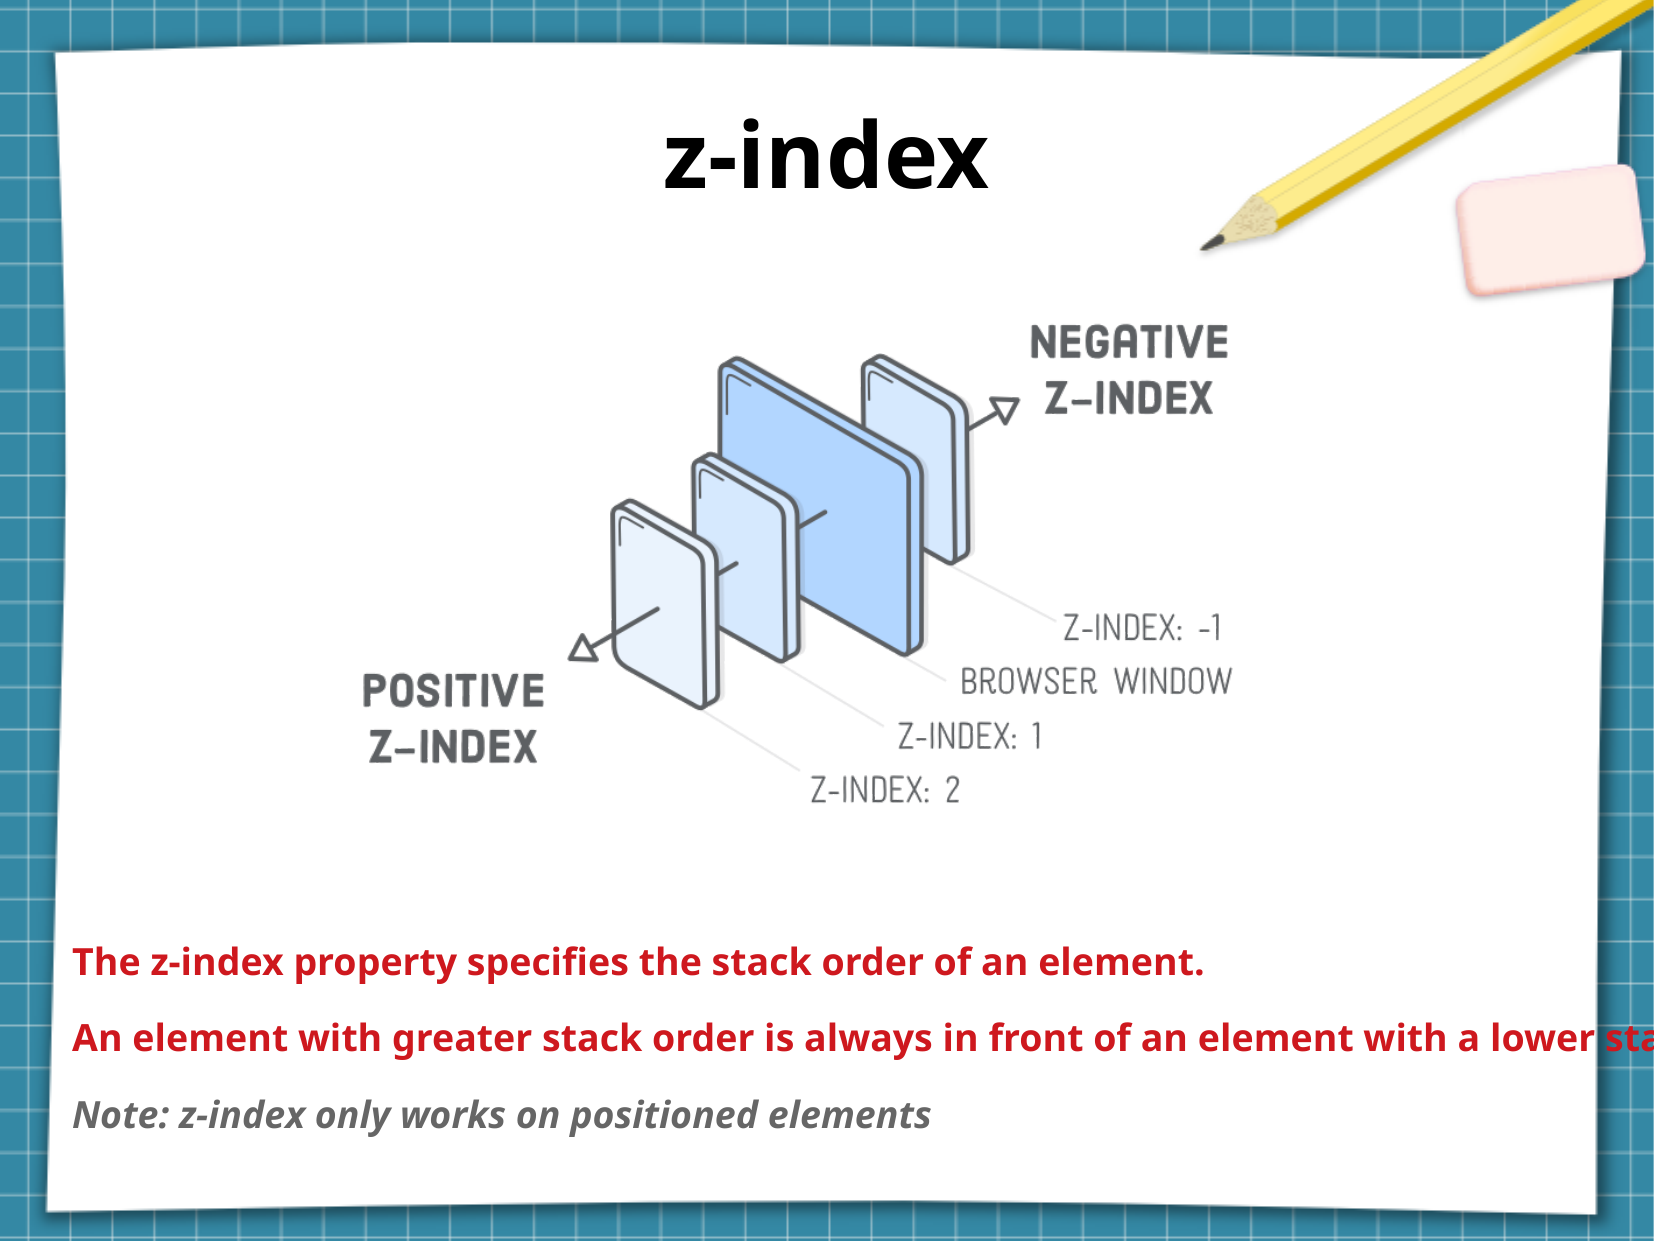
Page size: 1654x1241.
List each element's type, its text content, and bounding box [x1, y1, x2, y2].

picture [0, 0, 1654, 1241]
text_box The z-index property specifies the stack order of an element. An element with greater stack order is always in front of an element with a lower stack order. Note: z-index only works on positioned elements [57, 902, 1595, 1086]
title z-index [82, 49, 1571, 257]
